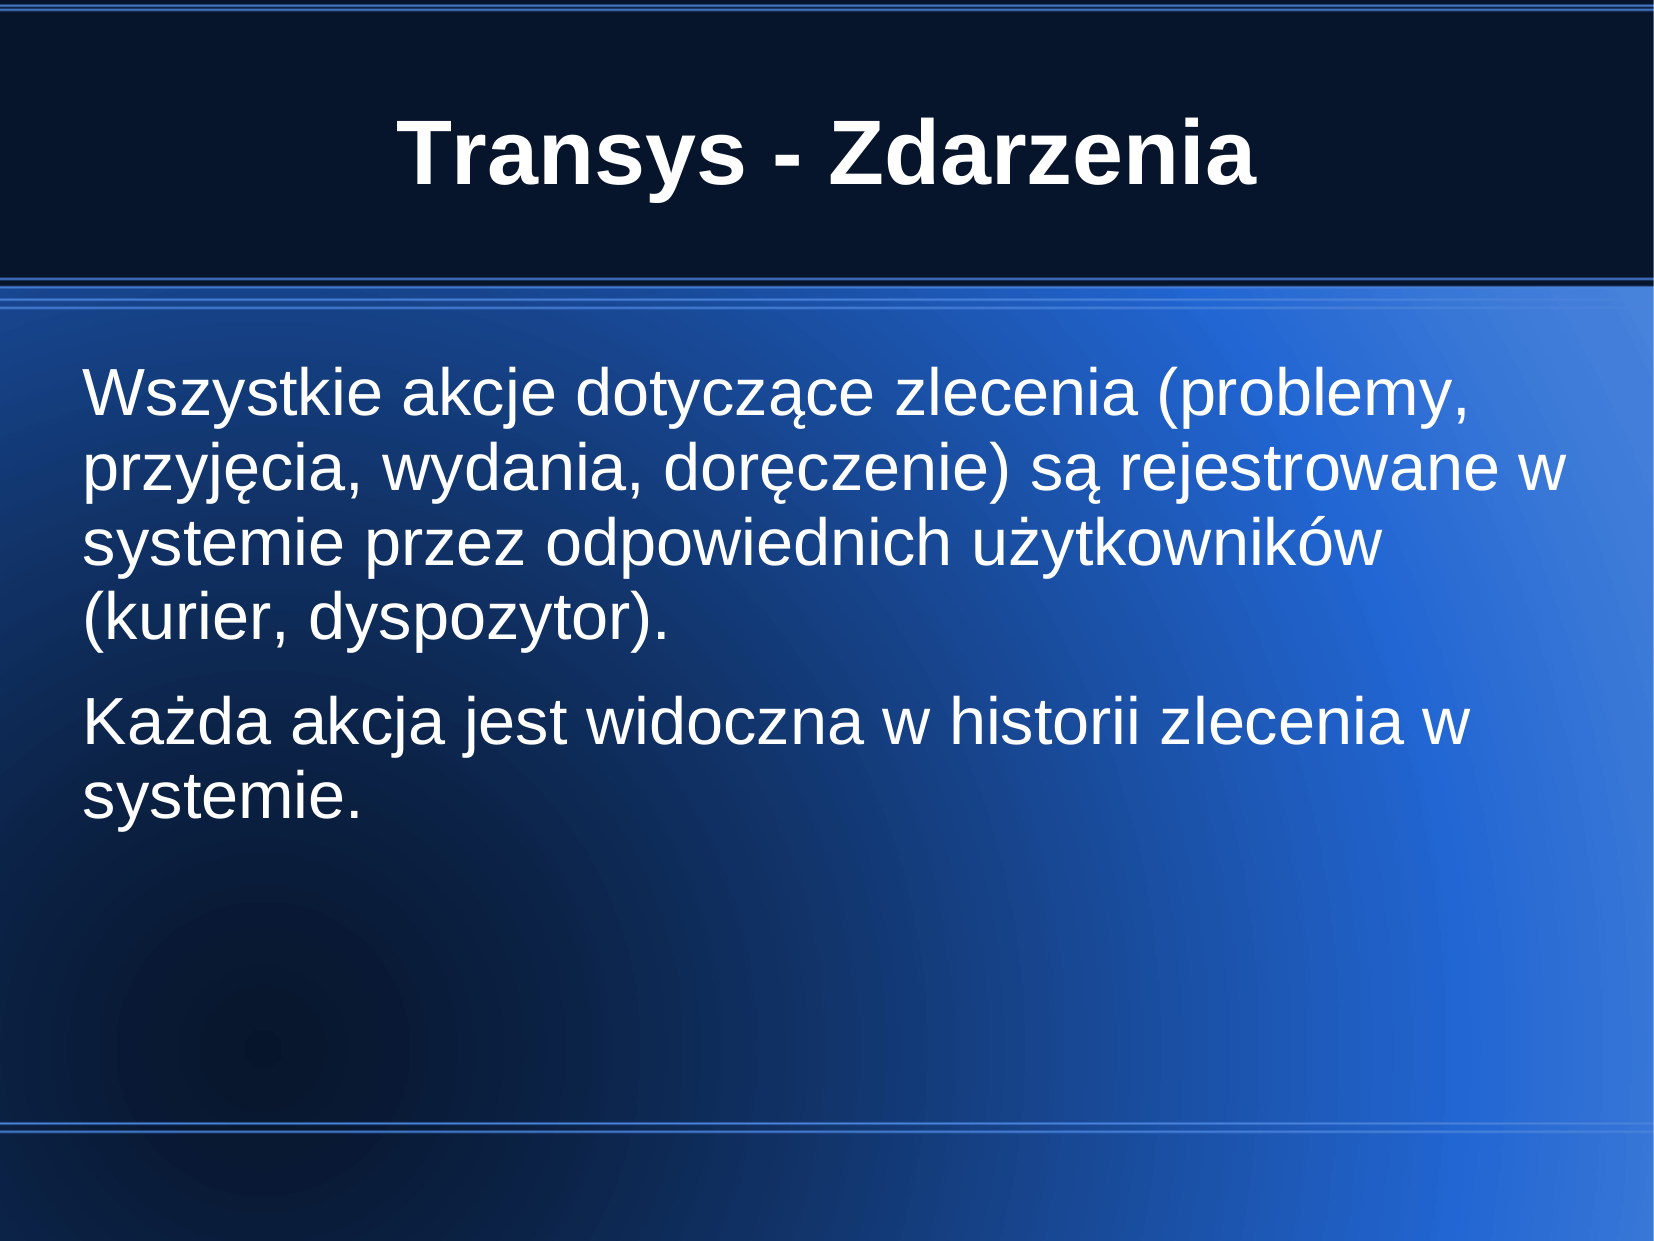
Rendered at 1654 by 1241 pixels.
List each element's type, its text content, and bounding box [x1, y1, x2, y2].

list Wszystkie akcje dotyczące zlecenia (problemy, przyjęcia, wydania, doręczenie) są rejestrowane w systemie przez odpowiednich użytkowników (kurier, dyspozytor). Każda akcja jest widoczna w historii zlecenia w systemie. [82, 355, 1571, 1075]
title Transys - Zdarzenia [82, 49, 1571, 257]
picture [0, 0, 1654, 1241]
